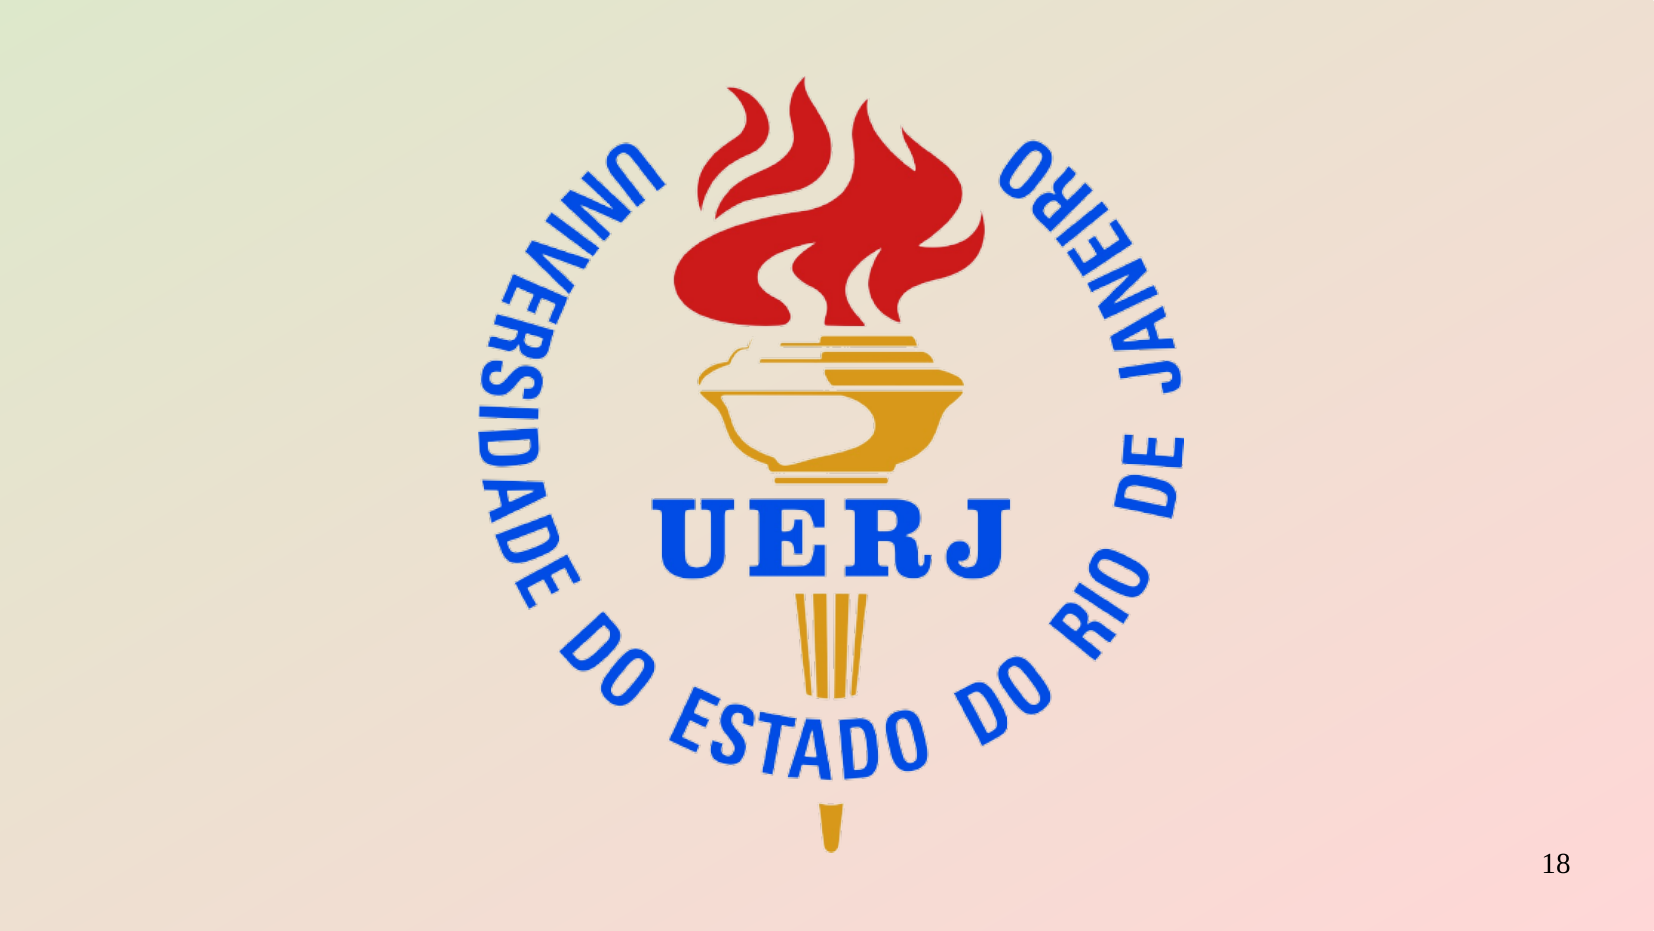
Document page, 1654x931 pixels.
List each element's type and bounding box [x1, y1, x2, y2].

picture [478, 76, 1184, 853]
